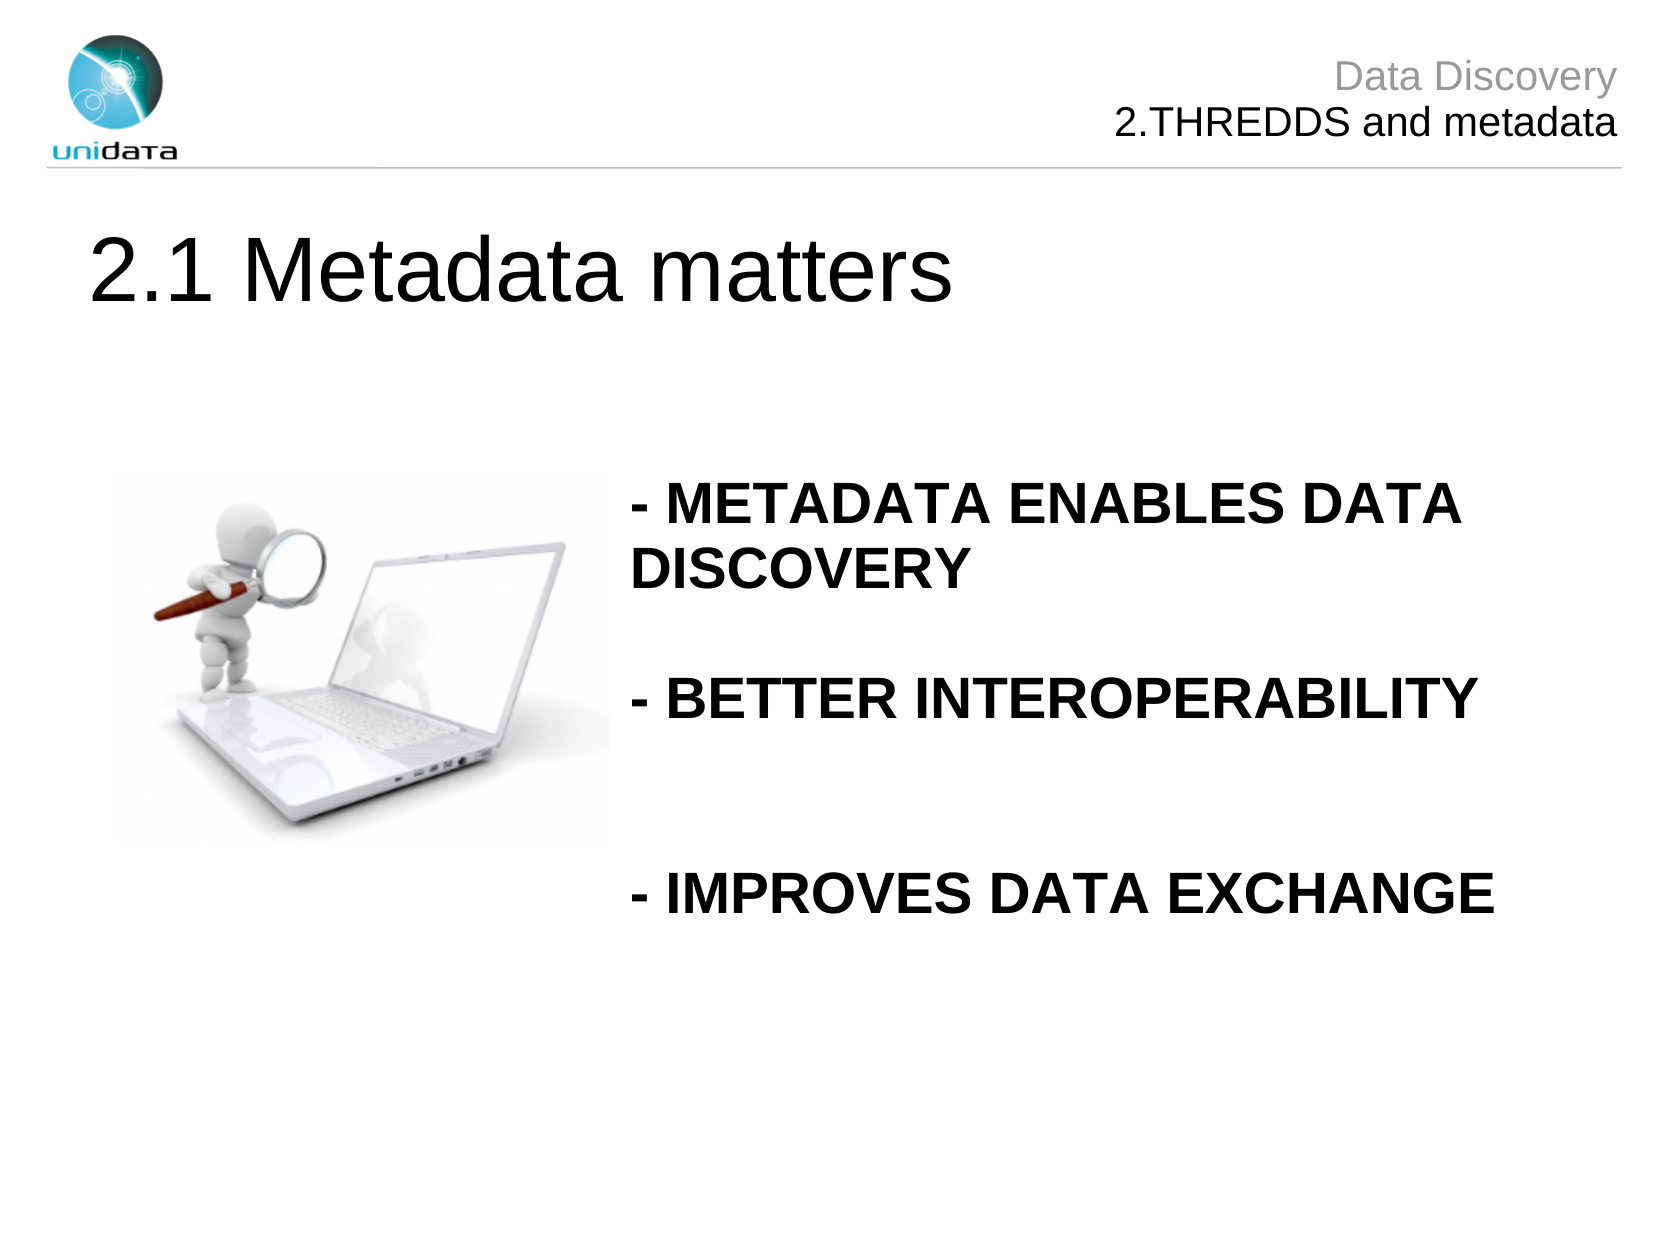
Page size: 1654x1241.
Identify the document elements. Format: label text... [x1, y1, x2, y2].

picture [41, 23, 188, 174]
title 2.1 Metadata matters [88, 169, 1577, 375]
text_box Data Discovery 2.THREDDS and metadata [980, 41, 1618, 158]
text_box - METADATA ENABLES DATA DISCOVERY - BETTER INTEROPERABILITY - IMPROVES DATA EXCHANGE [615, 390, 1591, 975]
picture [94, 449, 615, 853]
